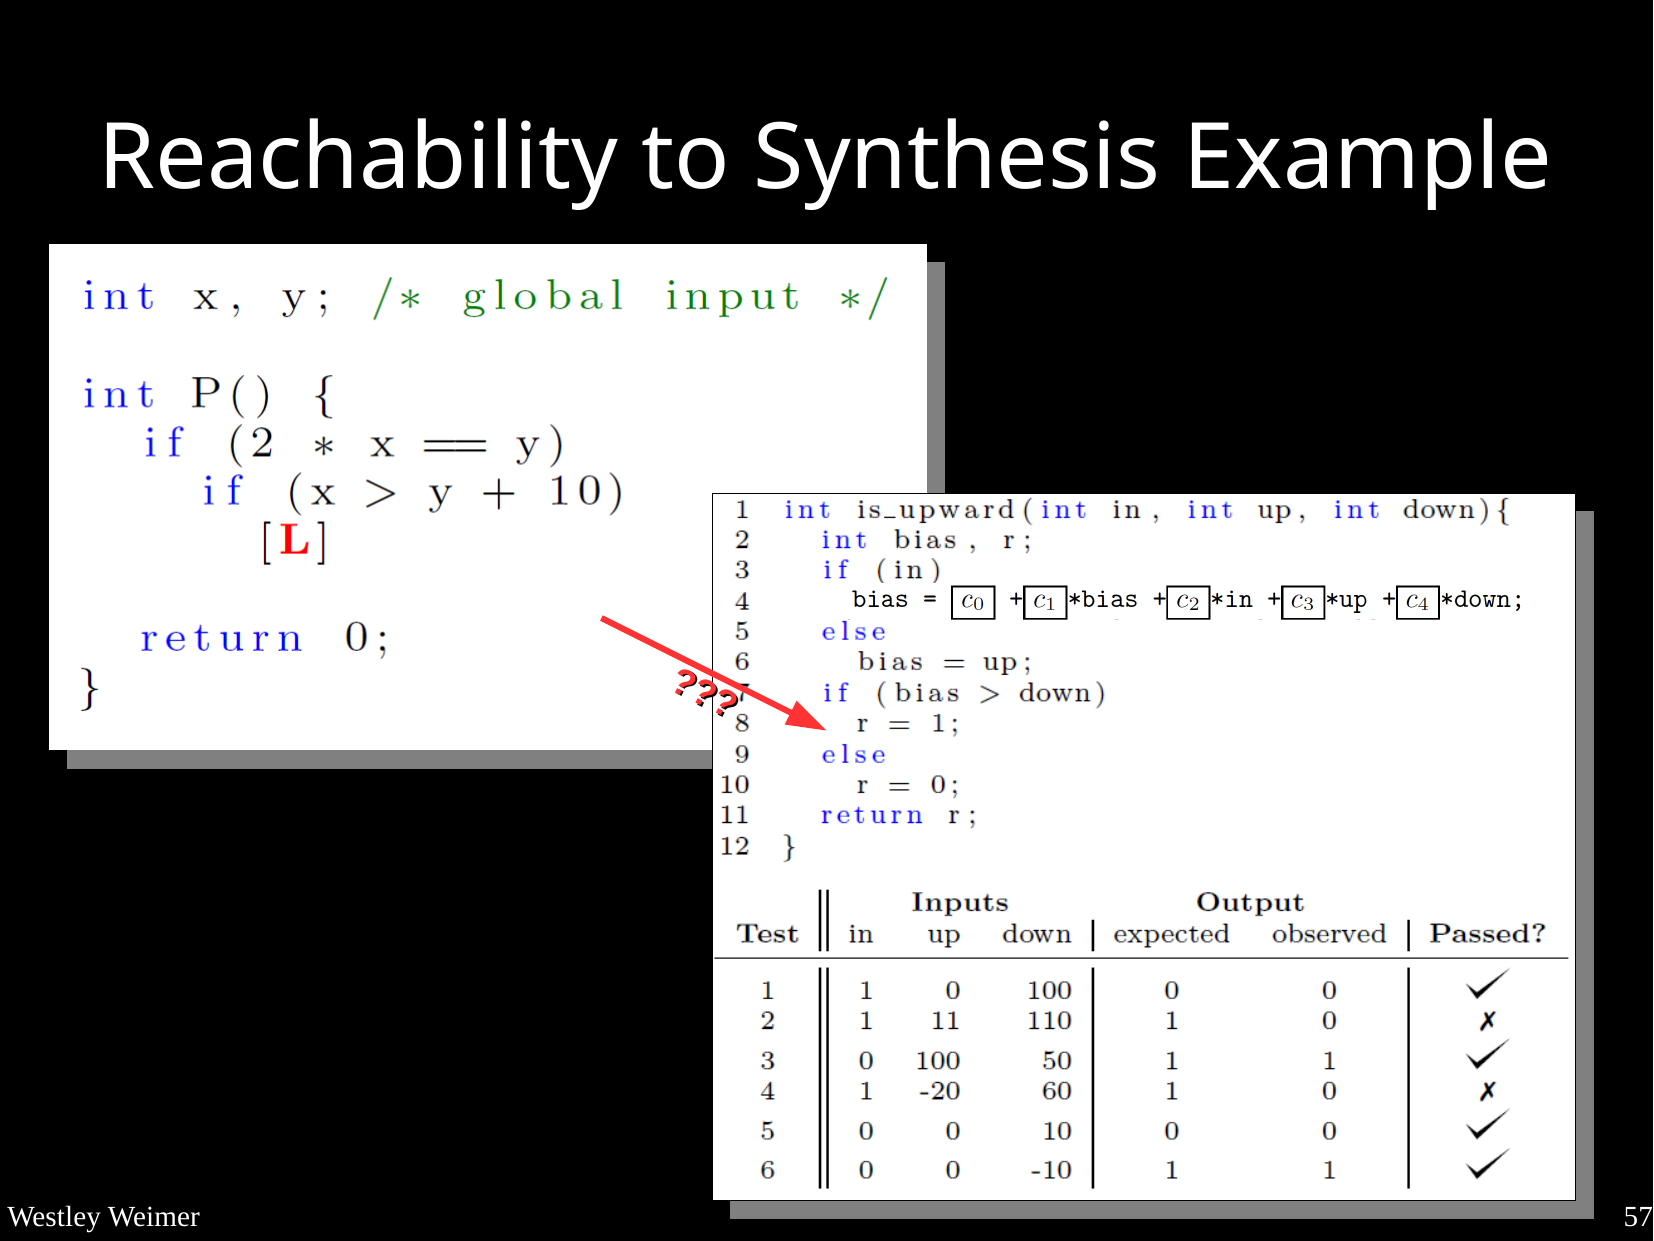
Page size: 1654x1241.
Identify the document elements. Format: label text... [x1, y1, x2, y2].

picture [49, 244, 1576, 1201]
title Reachability to Synthesis Example [82, 49, 1571, 257]
